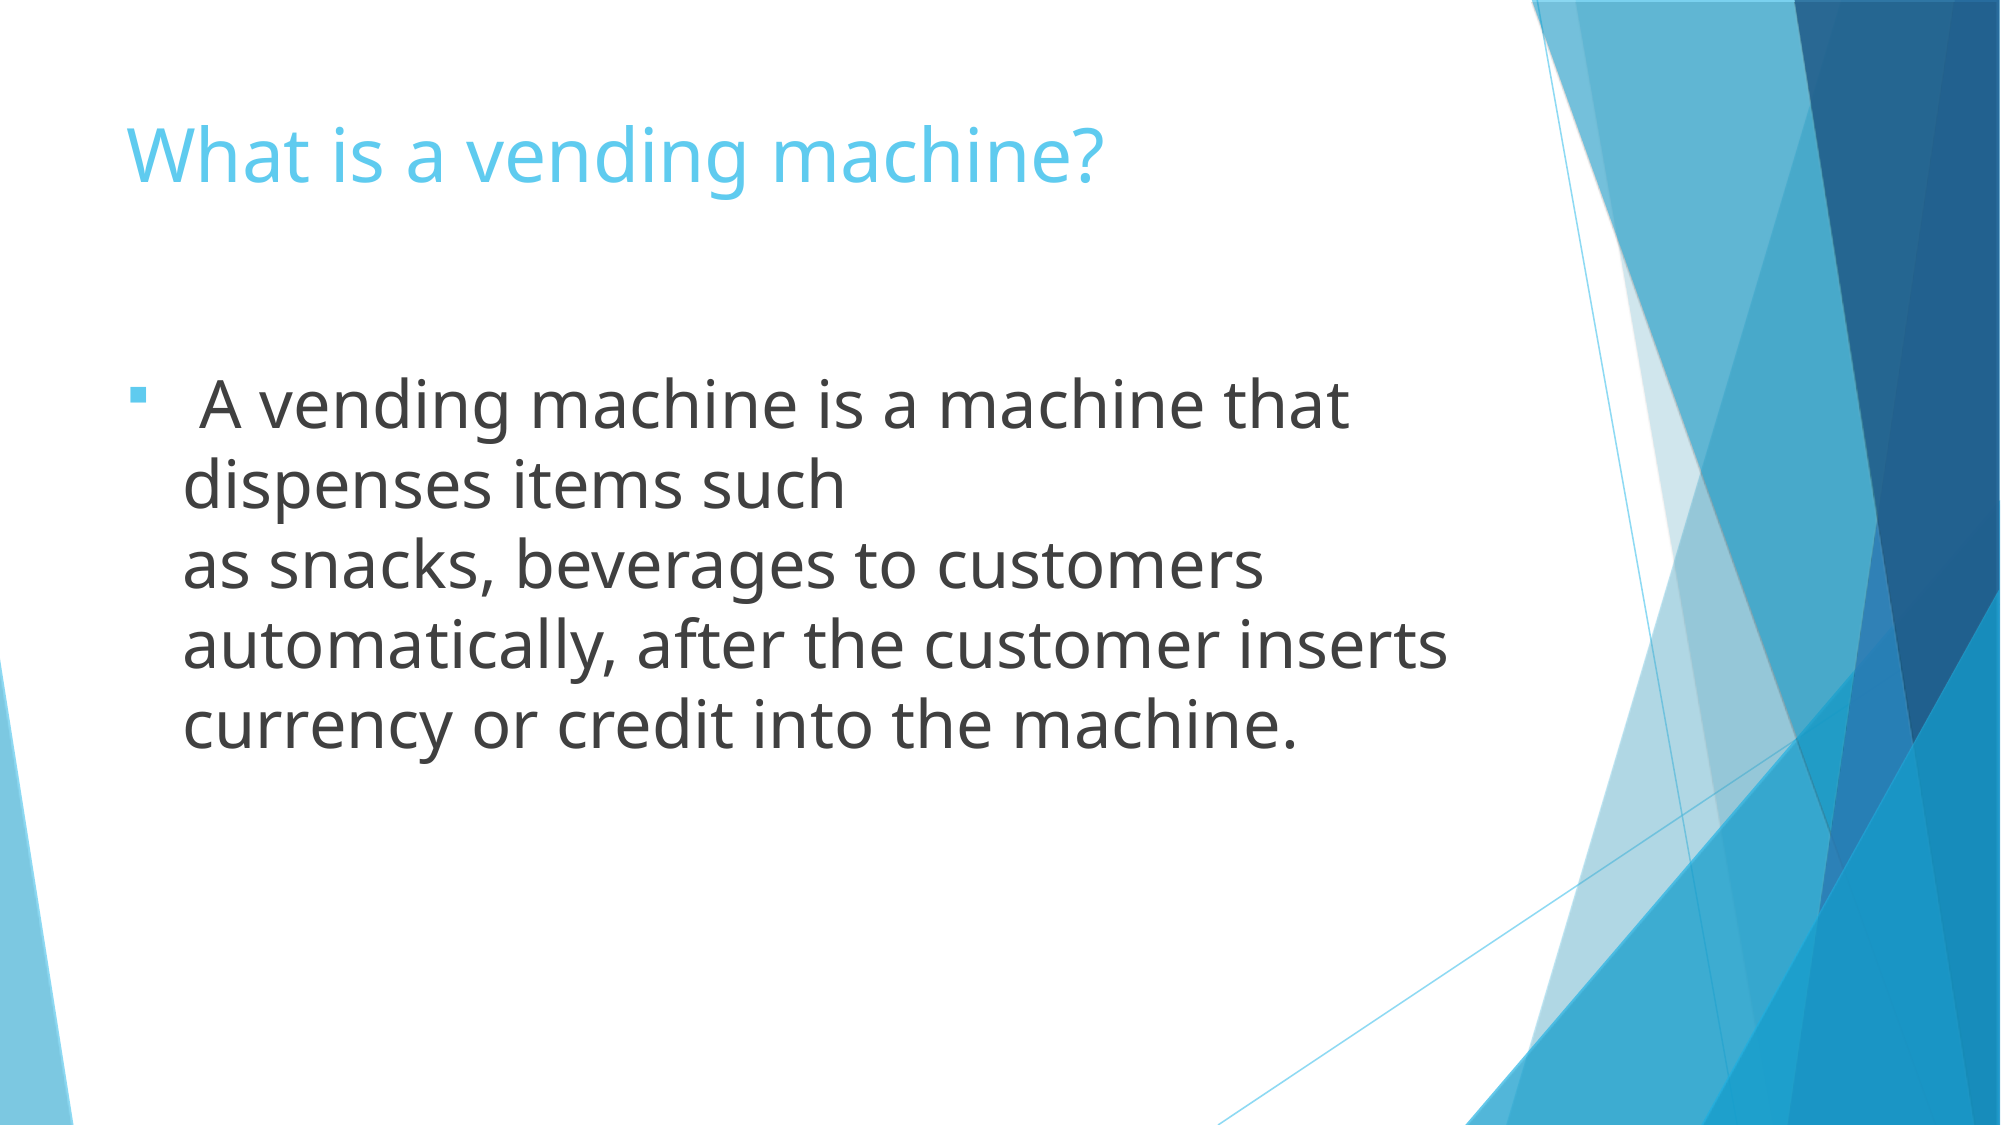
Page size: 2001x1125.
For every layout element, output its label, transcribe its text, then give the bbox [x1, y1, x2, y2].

list A vending machine is a machine that dispenses items such as snacks, beverages to customers automatically, after the customer inserts currency or credit into the machine. [111, 354, 1522, 992]
title What is a vending machine? [111, 99, 1522, 317]
